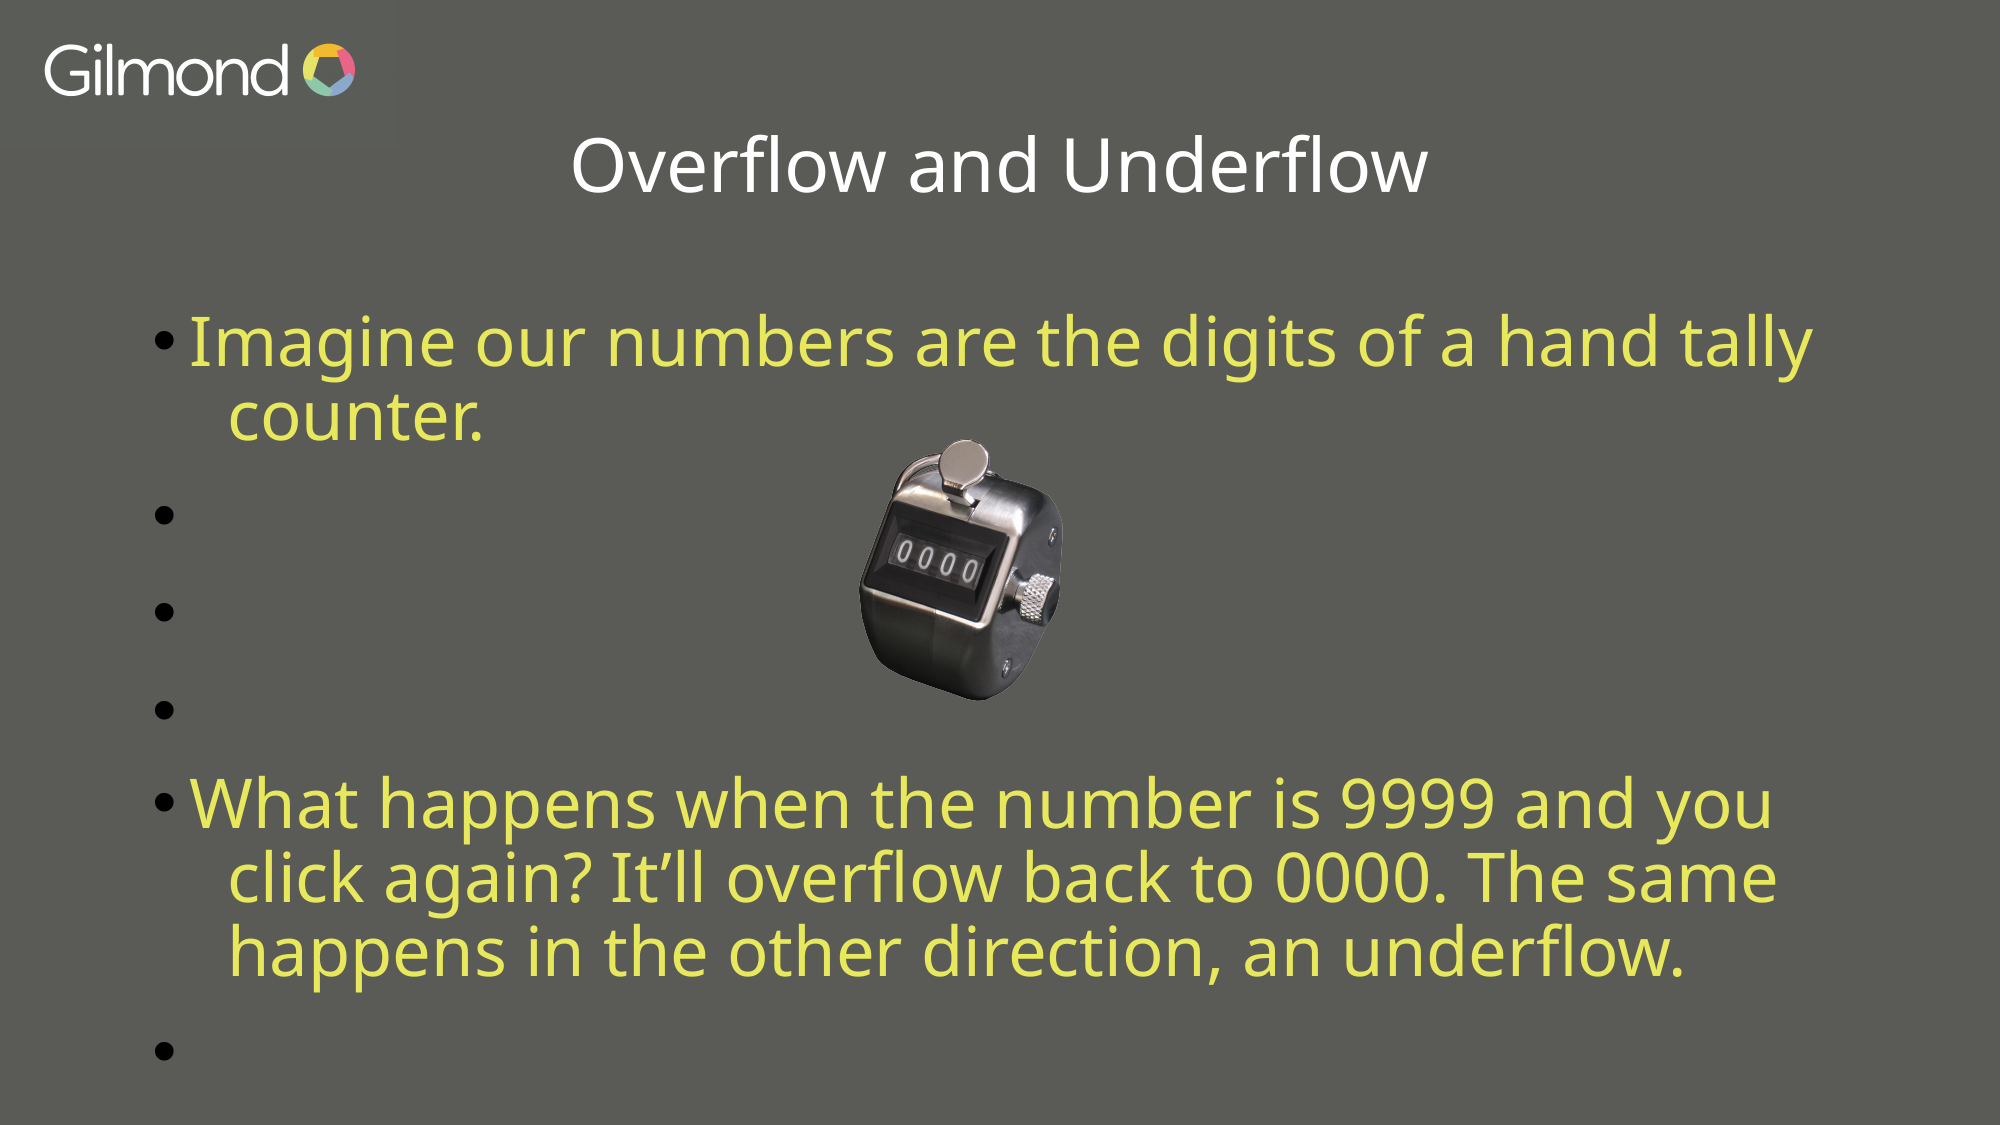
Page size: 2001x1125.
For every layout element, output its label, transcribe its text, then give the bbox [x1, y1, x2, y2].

list Imagine our numbers are the digits of a hand tally counter. What happens when the number is 9999 and you click again? It’ll overflow back to 0000. The same happens in the other direction, an underflow. [137, 299, 1863, 1014]
picture [0, 0, 399, 149]
picture [847, 427, 1083, 727]
title Overflow and Underflow [137, 59, 1863, 278]
